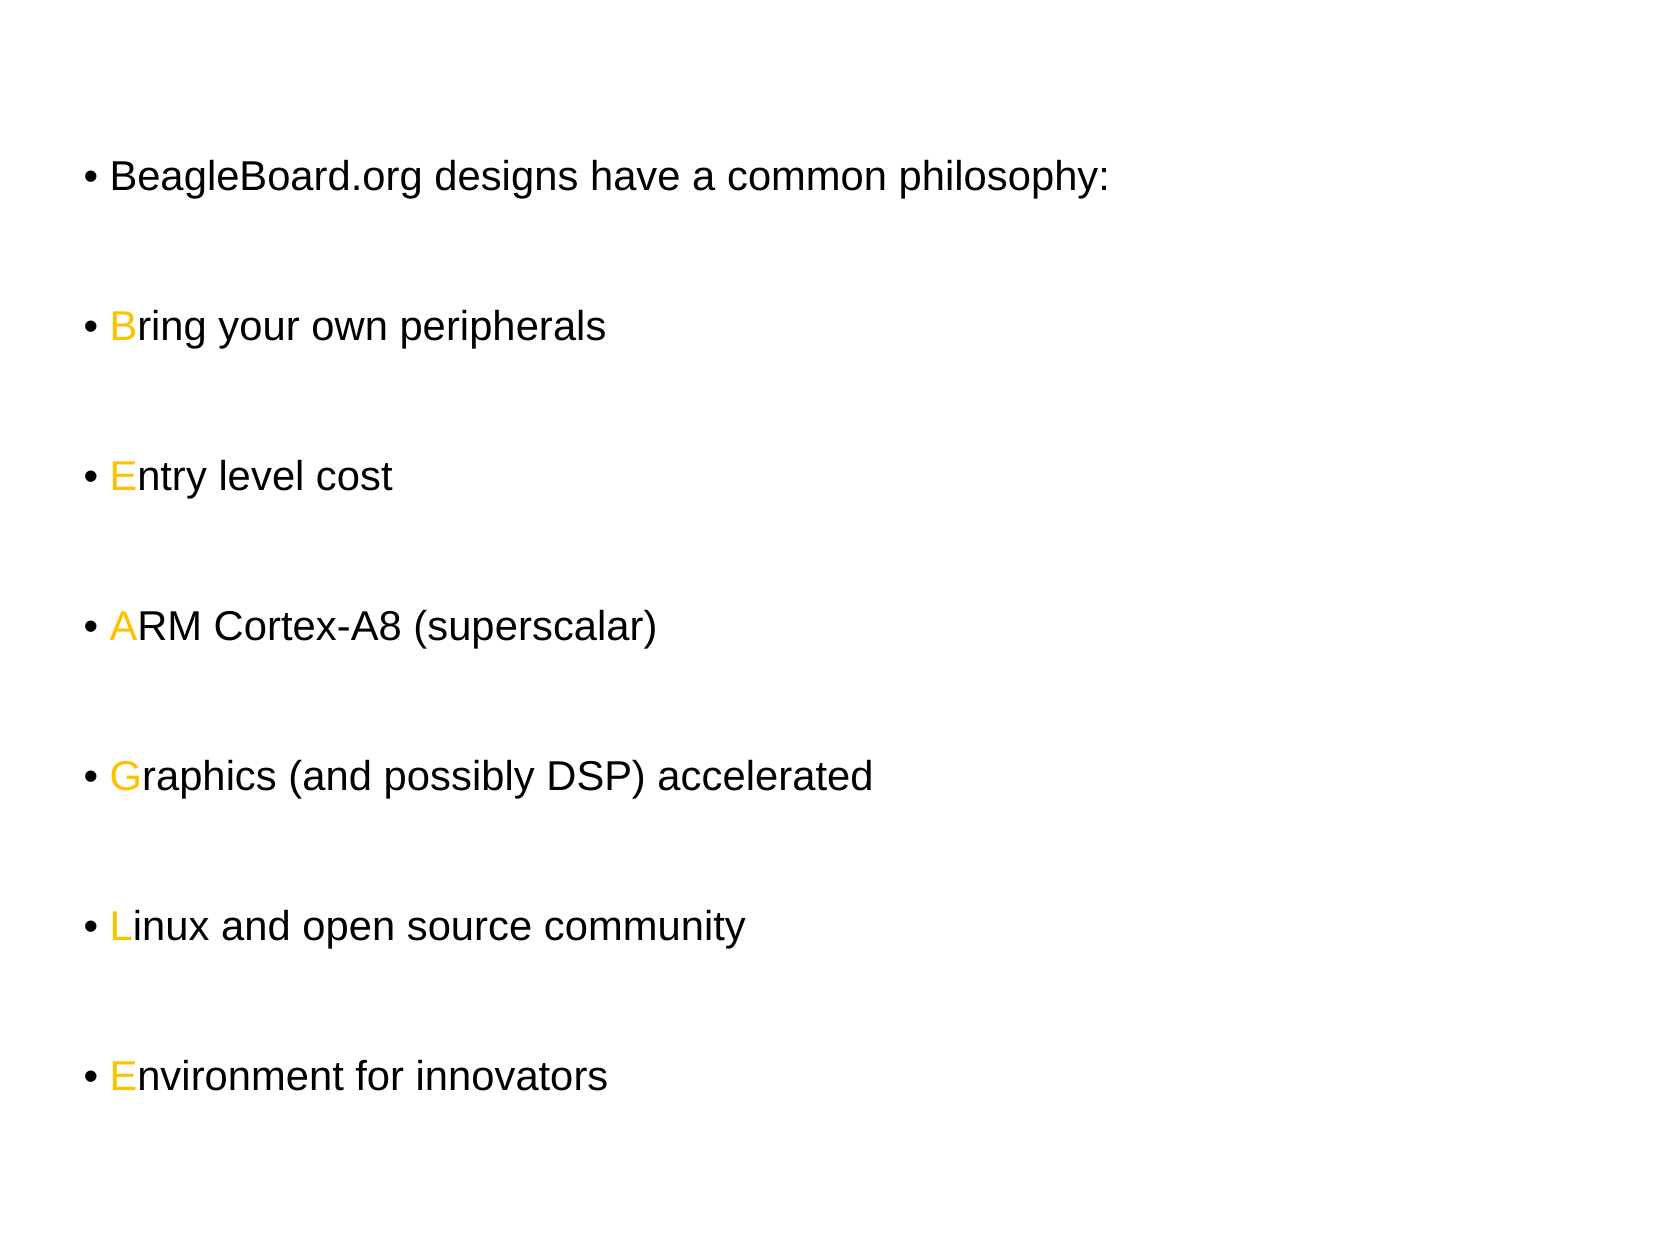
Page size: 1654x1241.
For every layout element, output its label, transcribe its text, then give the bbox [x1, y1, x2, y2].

text_box • BeagleBoard.org designs have a common philosophy: • Bring your own peripherals • Entry level cost • ARM Cortex-A8 (superscalar) • Graphics (and possibly DSP) accelerated • Linux and open source community • Environment for innovators [68, 41, 1599, 1157]
